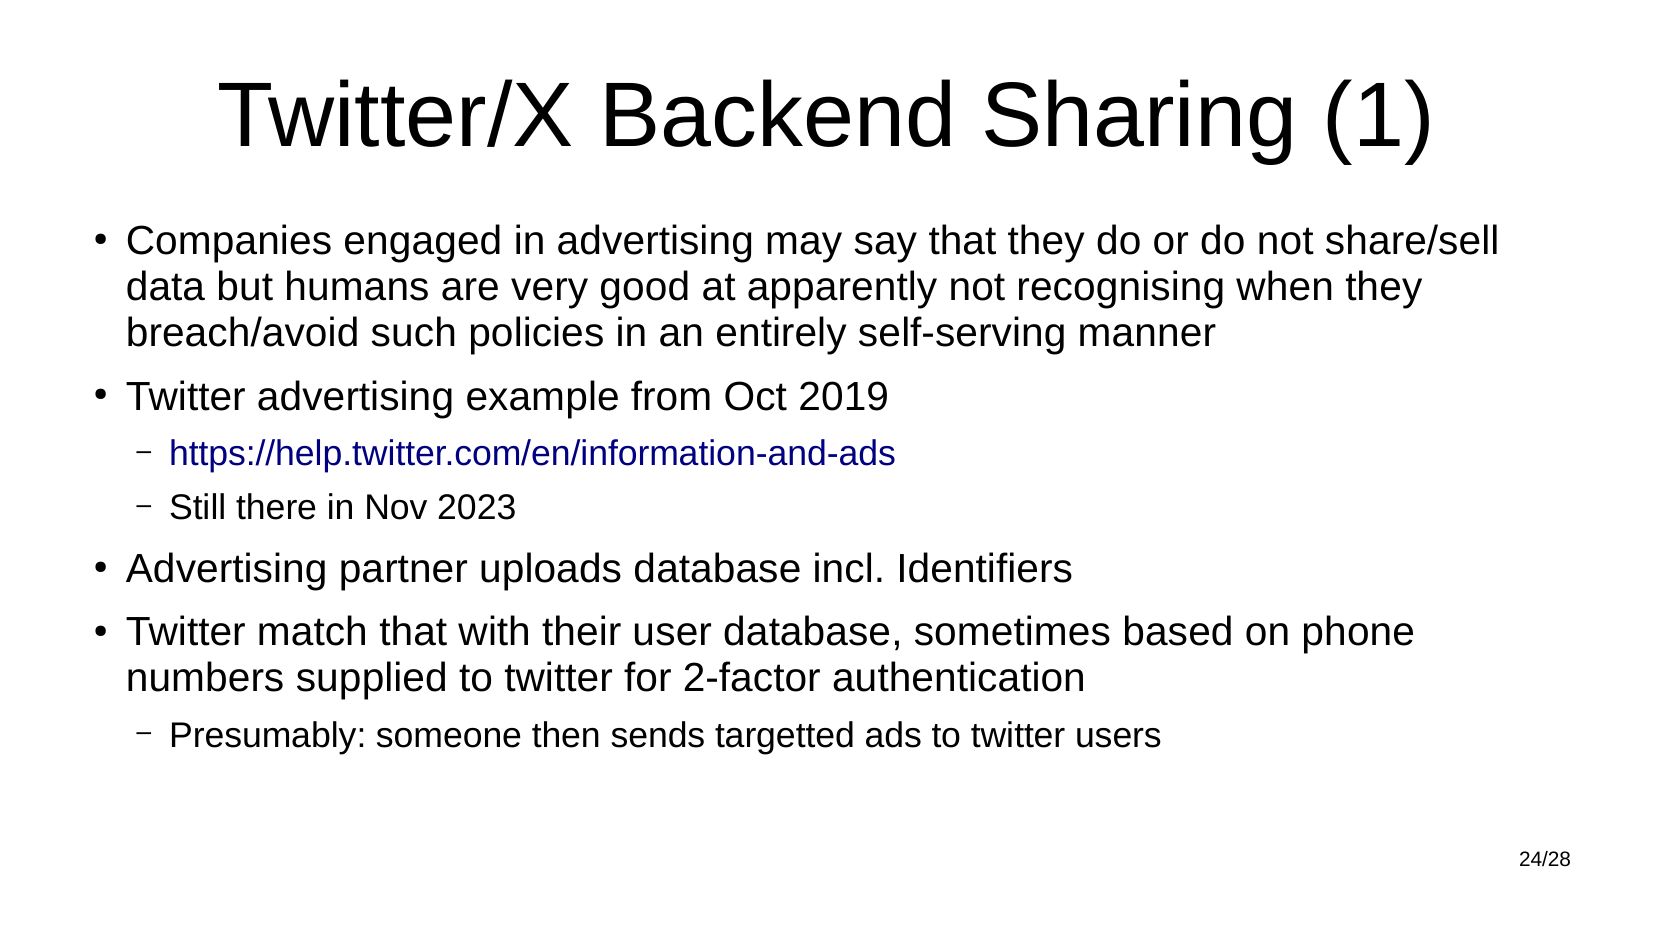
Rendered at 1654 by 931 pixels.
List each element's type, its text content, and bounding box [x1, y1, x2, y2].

list Companies engaged in advertising may say that they do or do not share/sell data but humans are very good at apparently not recognising when they breach/avoid such policies in an entirely self-serving manner Twitter advertising example from Oct 2019 https://help.twitter.com/en/information-and-ads Still there in Nov 2023 Advertising partner uploads database incl. Identifiers Twitter match that with their user database, sometimes based on phone numbers supplied to twitter for 2-factor authentication Presumably: someone then sends targetted ads to twitter users [82, 217, 1571, 758]
title Twitter/X Backend Sharing (1) [82, 37, 1571, 193]
